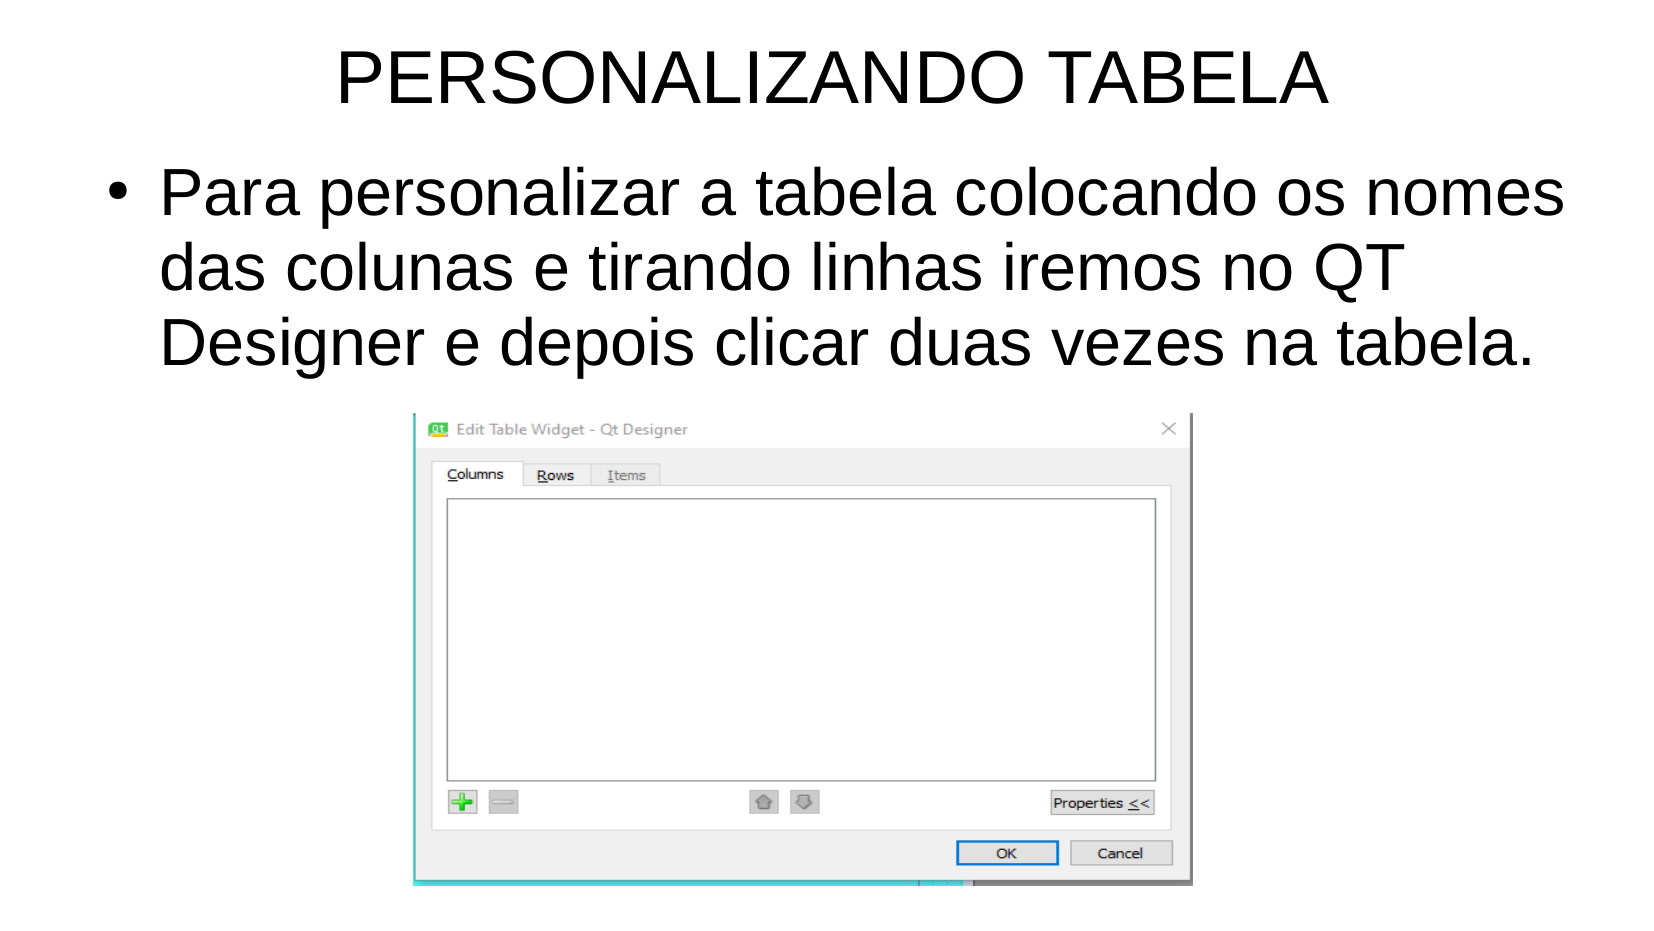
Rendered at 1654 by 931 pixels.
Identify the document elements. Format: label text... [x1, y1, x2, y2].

title PERSONALIZANDO TABELA [88, 0, 1577, 155]
list Para personalizar a tabela colocando os nomes das colunas e tirando linhas iremos no QT Designer e depois clicar duas vezes na tabela. [88, 155, 1577, 413]
picture [413, 413, 1193, 886]
